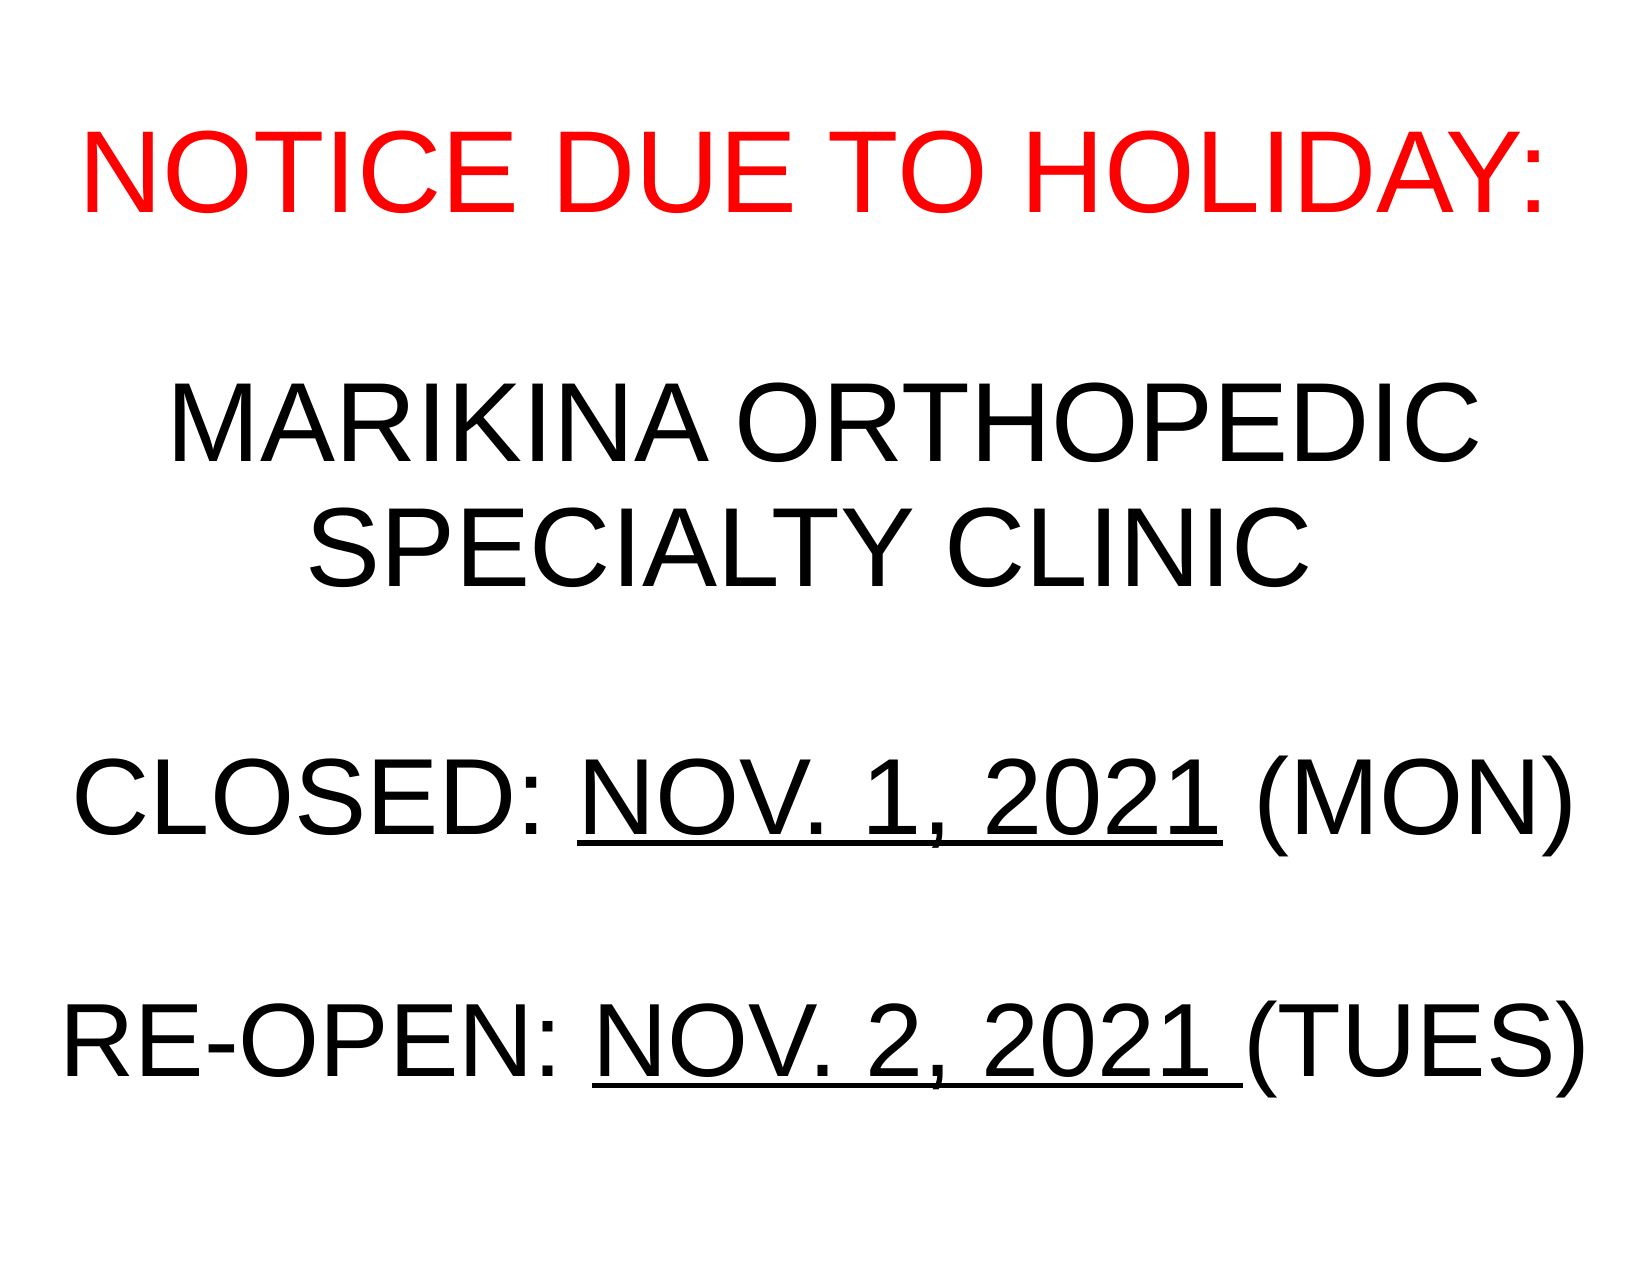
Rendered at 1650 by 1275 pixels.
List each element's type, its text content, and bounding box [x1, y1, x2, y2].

text_box MARIKINA ORTHOPEDIC SPECIALTY CLINIC CLOSED: NOV. 1, 2021 (MON) RE-OPEN: NOV. 2, 2021 (TUES) [59, 224, 1591, 1235]
title NOTICE DUE TO HOLIDAY: [35, 0, 1627, 345]
